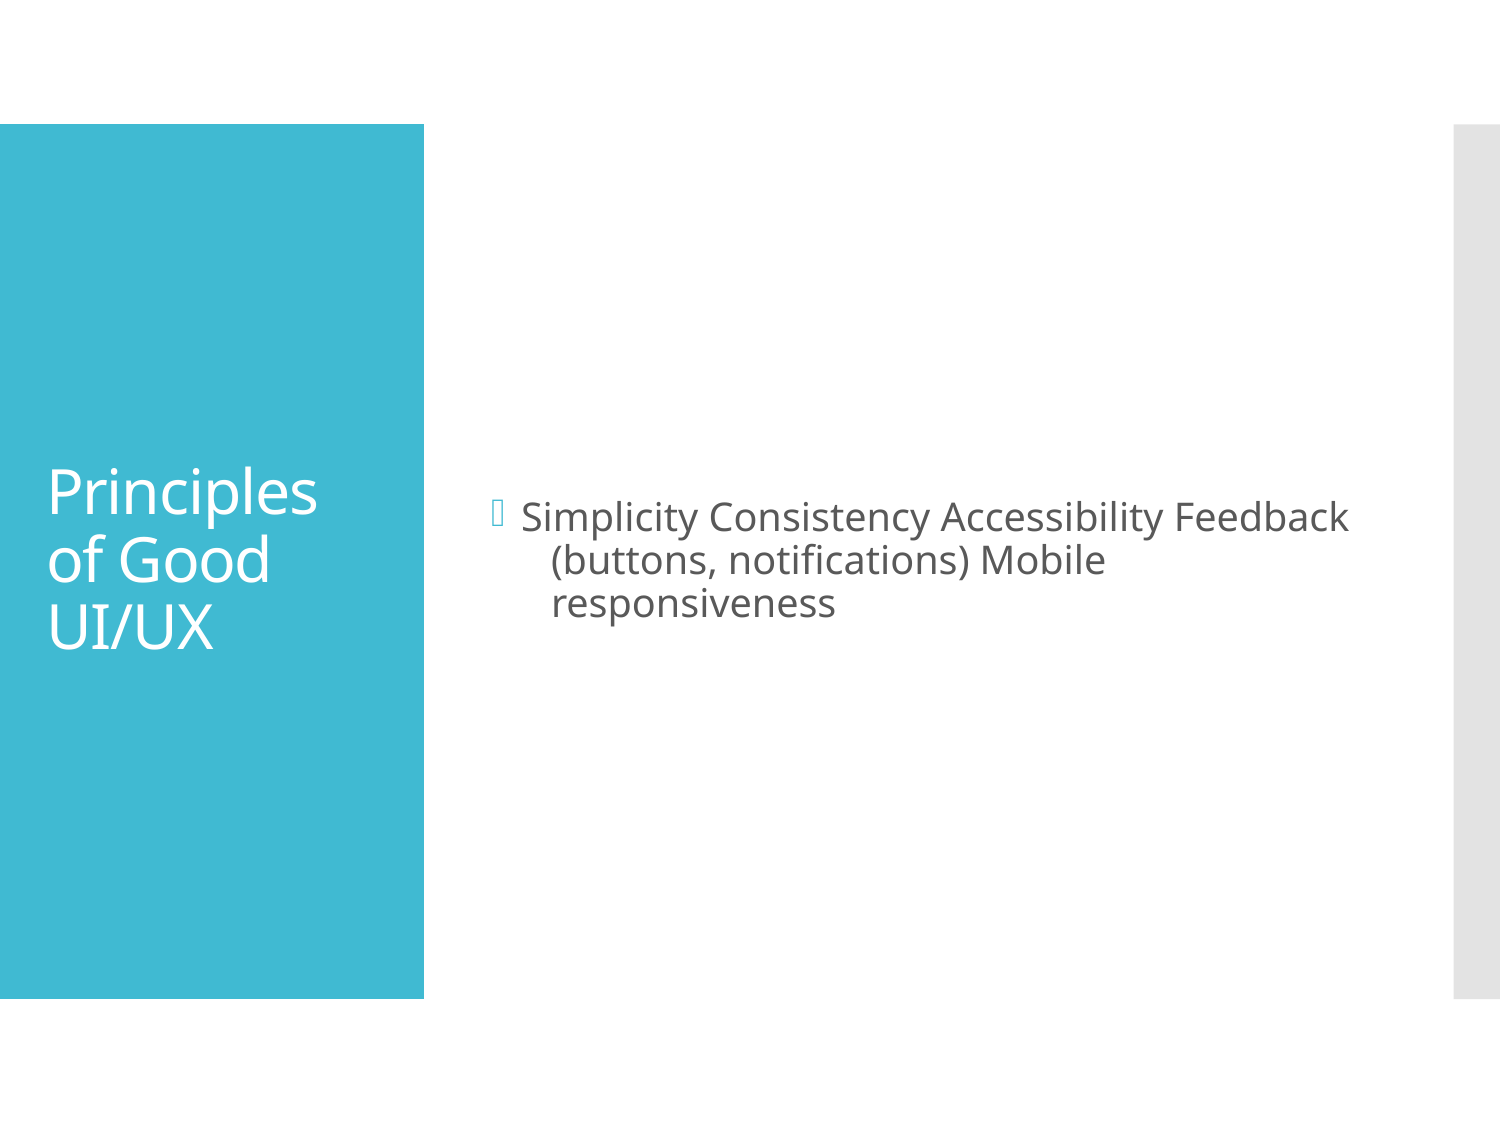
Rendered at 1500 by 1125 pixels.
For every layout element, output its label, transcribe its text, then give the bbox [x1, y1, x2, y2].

list Simplicity Consistency Accessibility Feedback (buttons, notifications) Mobile responsiveness [476, 141, 1377, 982]
title Principles of Good UI/UX [31, 184, 394, 940]
